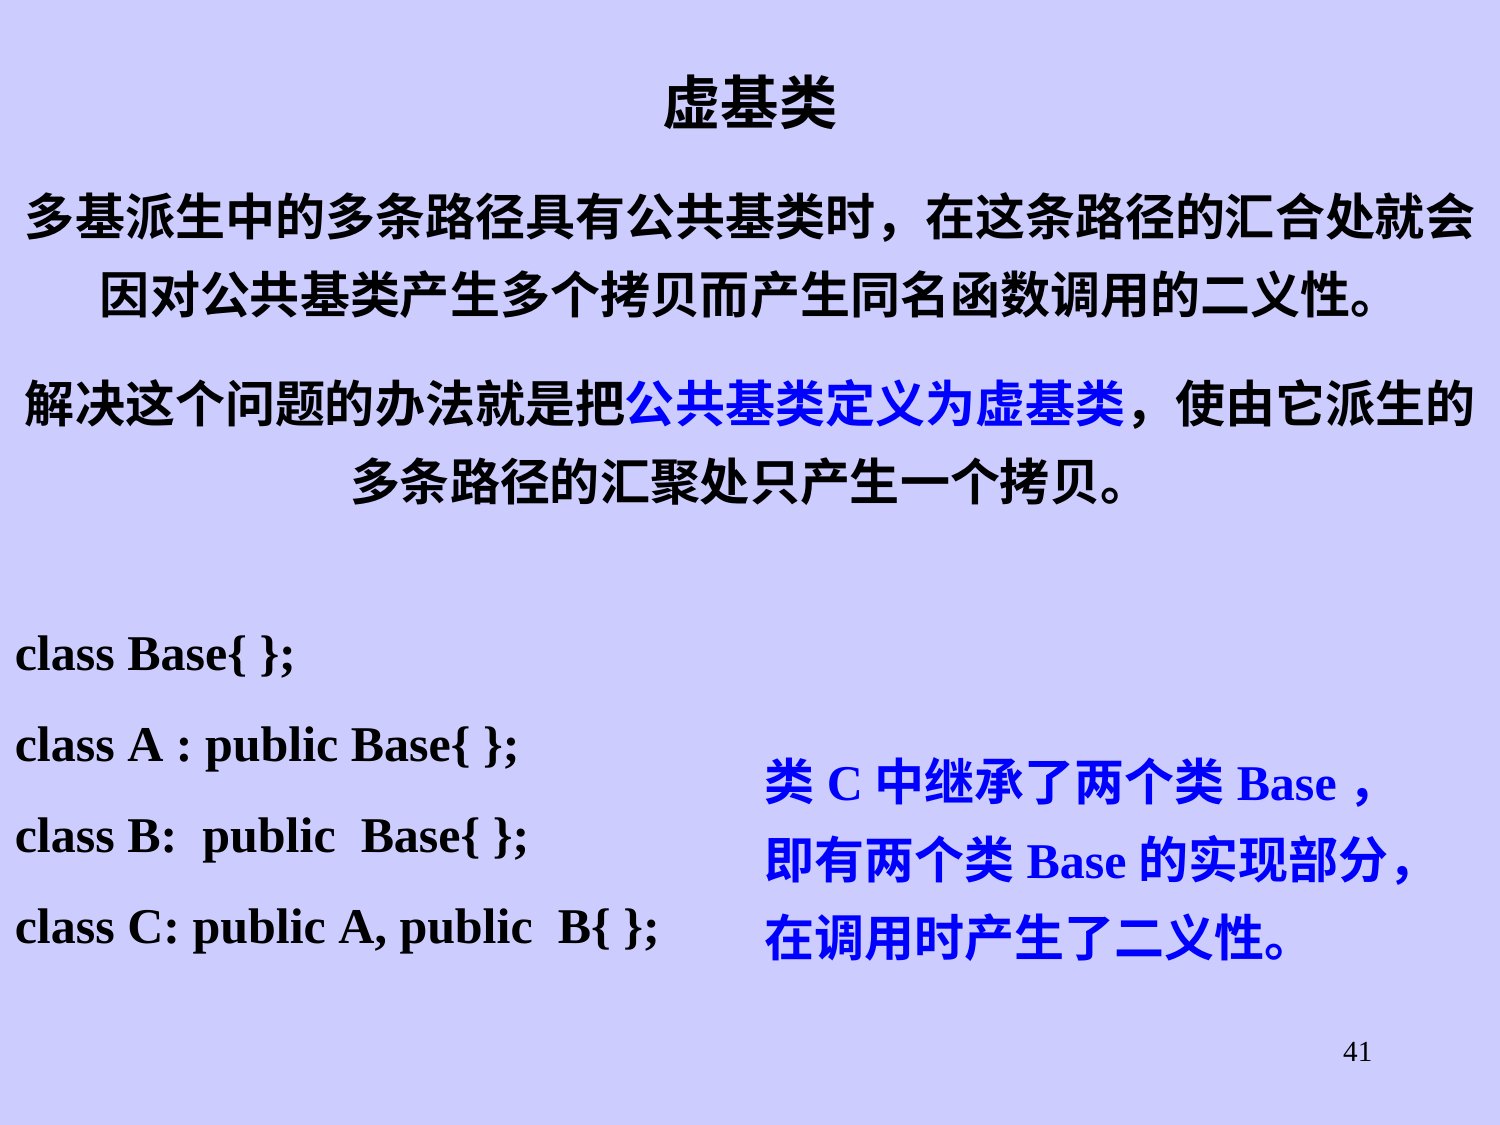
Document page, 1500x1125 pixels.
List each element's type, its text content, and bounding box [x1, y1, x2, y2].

text_box 虚基类 多基派生中的多条路径具有公共基类时，在这条路径的汇合处就会因对公共基类产生多个拷贝而产生同名函数调用的二义性。 解决这个问题的办法就是把公共基类定义为虚基类，使由它派生的多条路径的汇聚处只产生一个拷贝。 [0, 37, 1500, 519]
text_box class Base{ }; class A : public Base{ }; class B: public Base{ }; class C: public A, public B{ }; [0, 612, 763, 962]
text_box 类C中继承了两个类Base，即有两个类Base的实现部分，在调用时产生了二义性。 [750, 724, 1413, 975]
text_box <编号> [1074, 1025, 1388, 1101]
